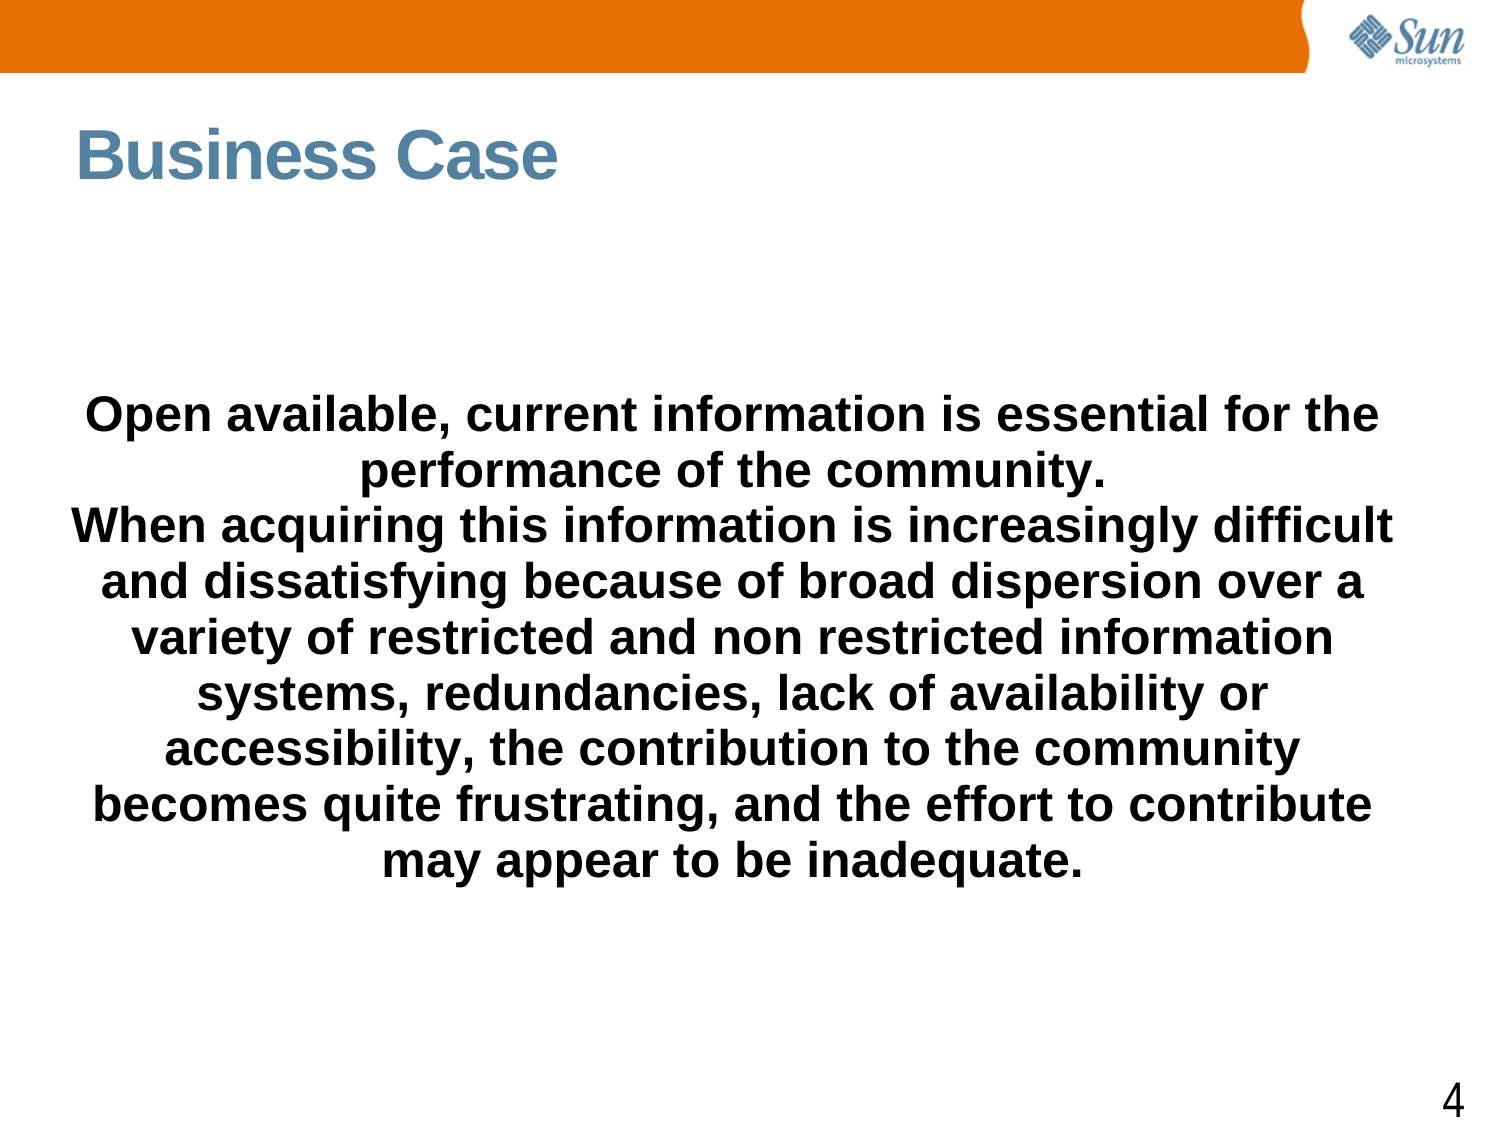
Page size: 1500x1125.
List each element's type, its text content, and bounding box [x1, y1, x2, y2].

subtitle Open available, current information is essential for the performance of the community. When acquiring this information is increasingly difficult and dissatisfying because of broad dispersion over a variety of restricted and non restricted information systems, redundancies, lack of availability or accessibility, the contribution to the community becomes quite frustrating, and the effort to contribute may appear to be inadequate. [64, 257, 1402, 1017]
title Business Case [75, 122, 1438, 228]
picture [0, 0, 1500, 73]
